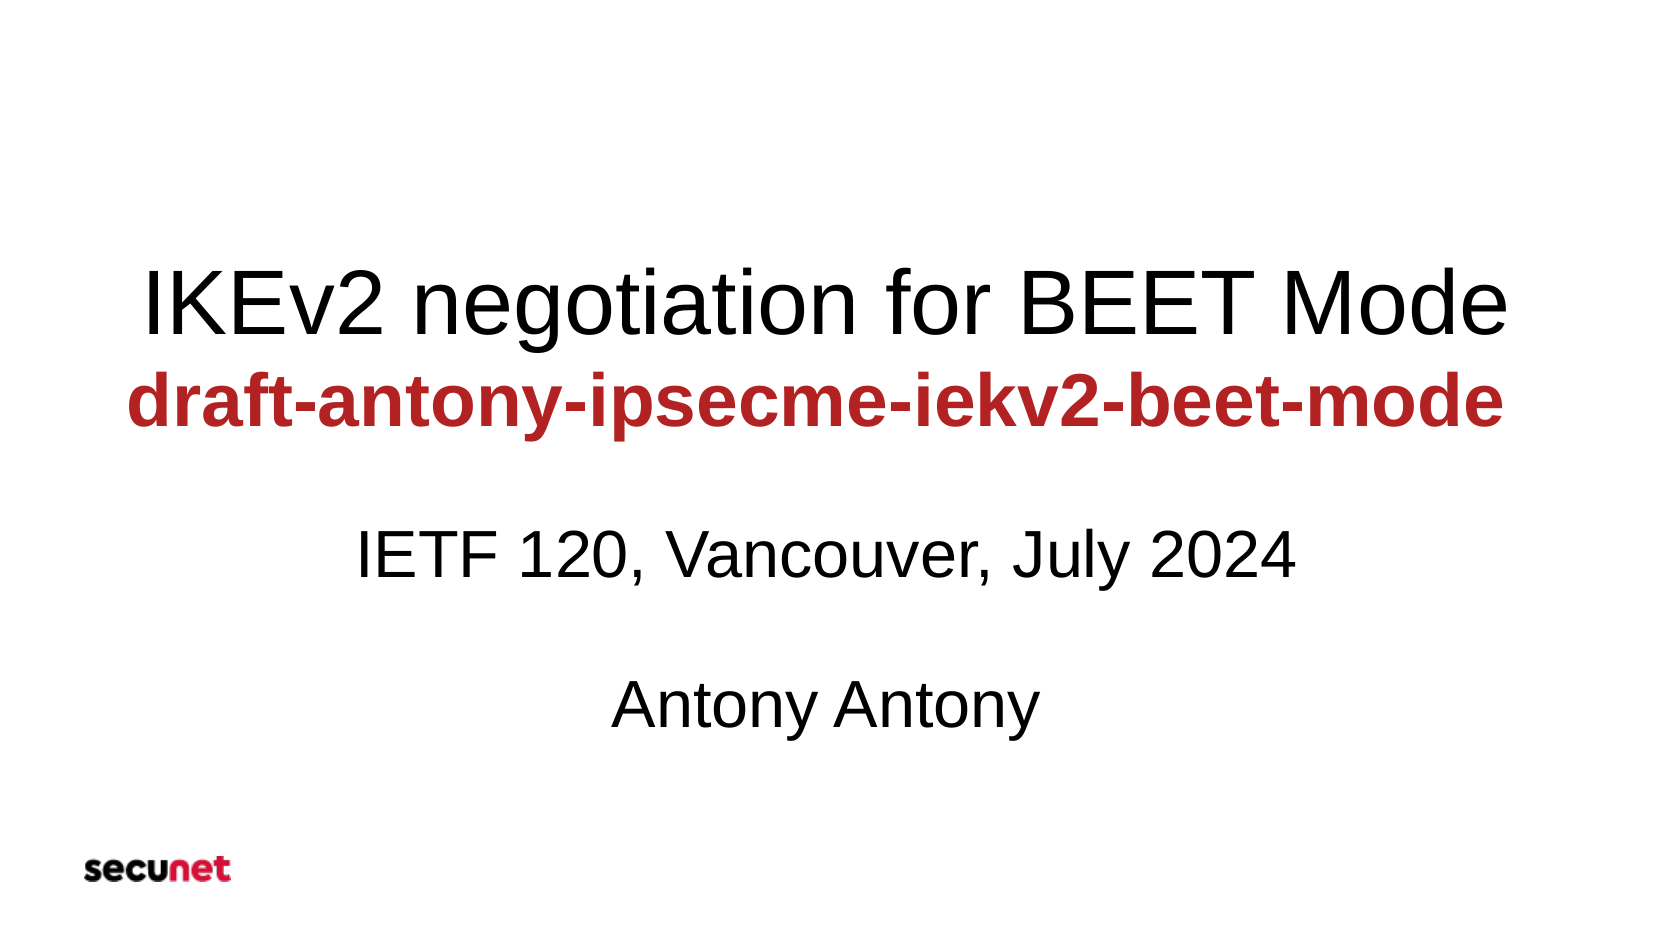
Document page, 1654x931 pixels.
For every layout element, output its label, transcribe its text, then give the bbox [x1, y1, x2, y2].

picture [84, 856, 231, 882]
subtitle IKEv2 negotiation for BEET Mode draft-antony-ipsecme-iekv2-beet-mode IETF 120, Vancouver, July 2024 Antony Antony [82, 174, 1571, 800]
